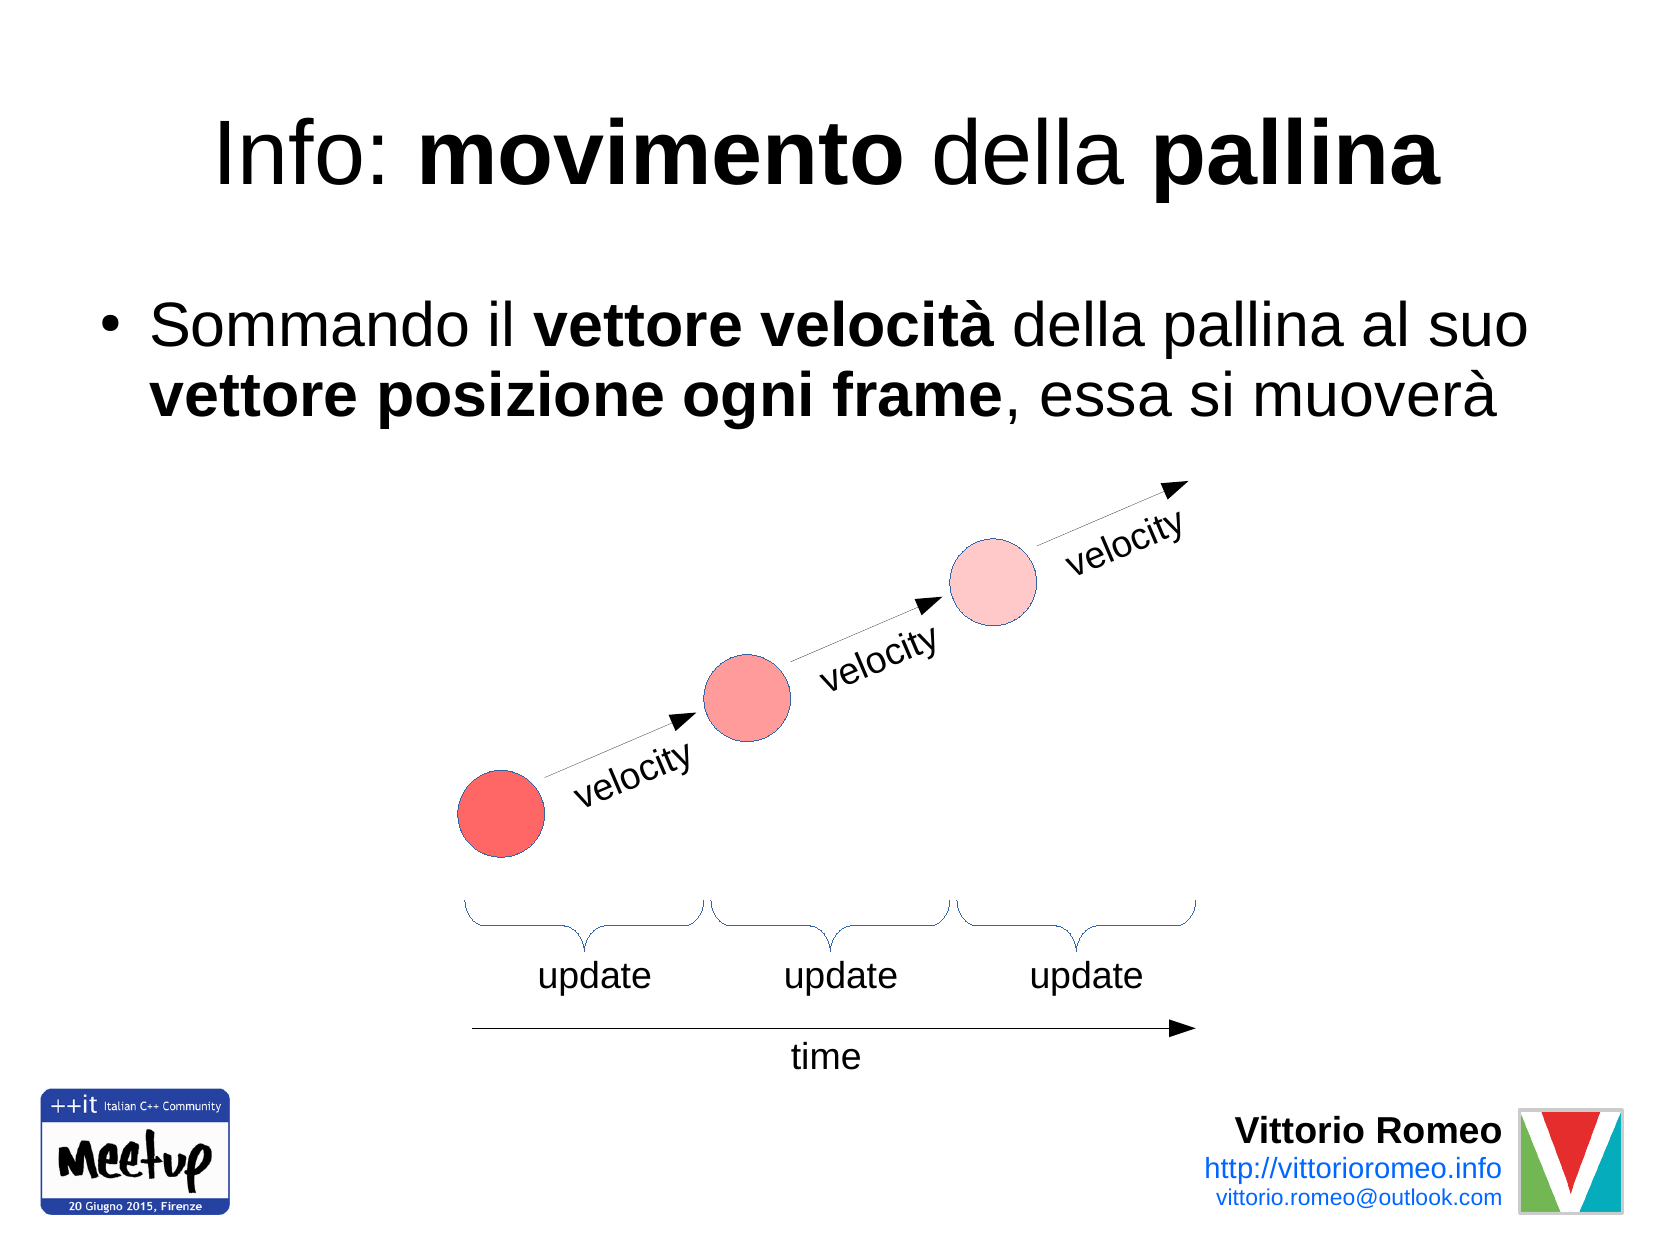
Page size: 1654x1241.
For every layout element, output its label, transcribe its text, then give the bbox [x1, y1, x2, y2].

text_box [457, 770, 545, 858]
text_box update [1014, 947, 1175, 1004]
text_box update [522, 947, 683, 1004]
text_box [703, 654, 791, 742]
title Info: movimento della pallina [82, 49, 1571, 257]
text_box update [768, 947, 929, 1004]
text_box time [776, 1028, 877, 1128]
text_box [949, 538, 1037, 626]
list Sommando il vettore velocità della pallina al suo vettore posizione ogni frame, essa si muoverà [82, 290, 1568, 450]
picture [1521, 1112, 1621, 1212]
picture [40, 1088, 230, 1215]
